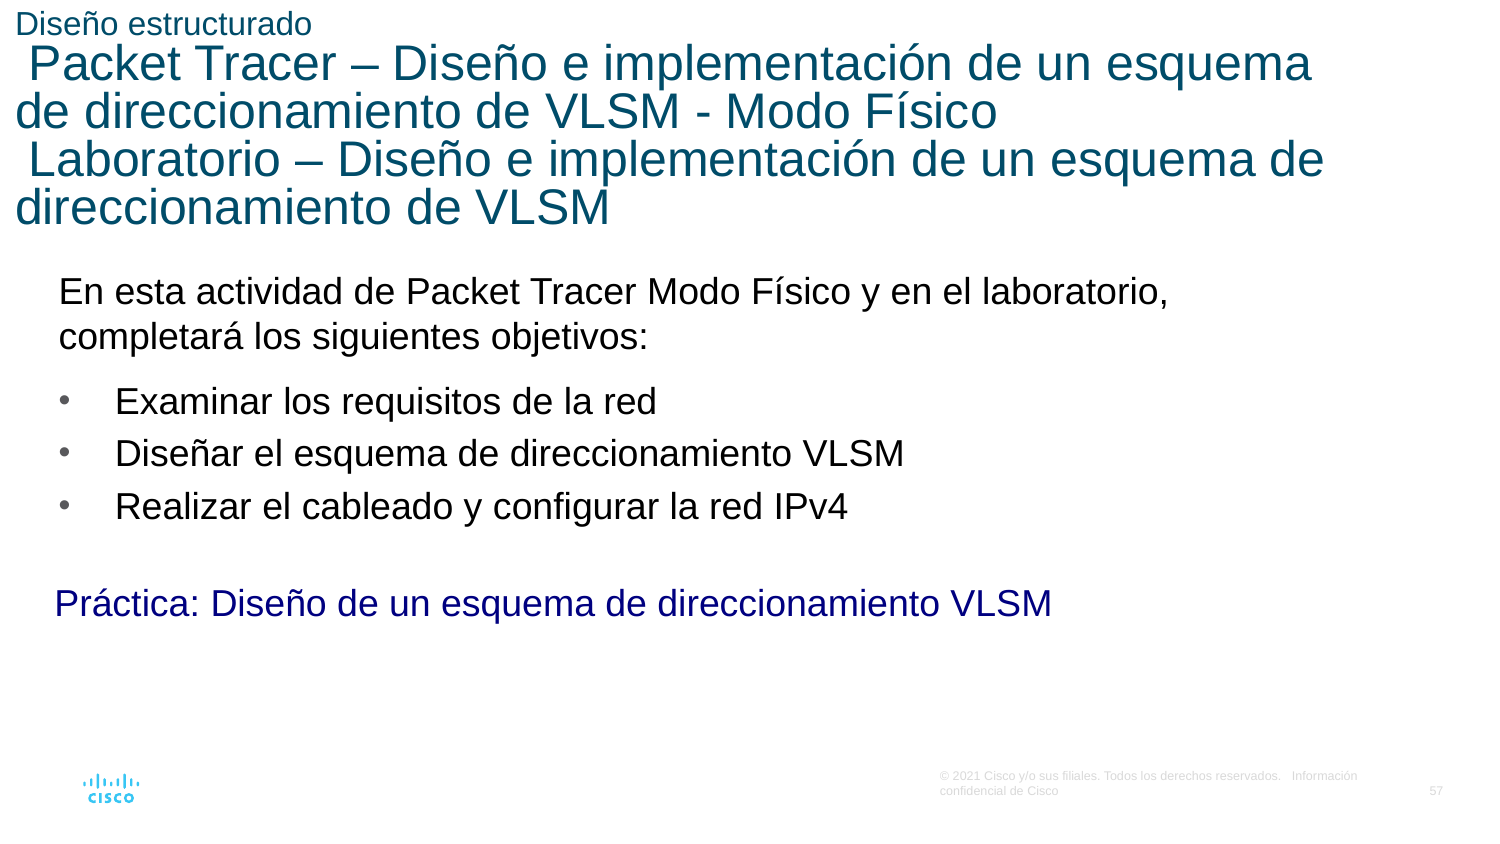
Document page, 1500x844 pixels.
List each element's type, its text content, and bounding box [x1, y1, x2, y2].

list En esta actividad de Packet Tracer Modo Físico y en el laboratorio, completará los siguientes objetivos: Examinar los requisitos de la red Diseñar el esquema de direccionamiento VLSM Realizar el cableado y configurar la red IPv4 [43, 259, 1326, 562]
title Diseño estructurado Packet Tracer – Diseño e implementación de un esquema de direccionamiento de VLSM - Modo Físico Laboratorio – Diseño e implementación de un esquema de direccionamiento de VLSM [0, 0, 1369, 244]
text_box Práctica: Diseño de un esquema de direccionamiento VLSM [39, 574, 1329, 650]
